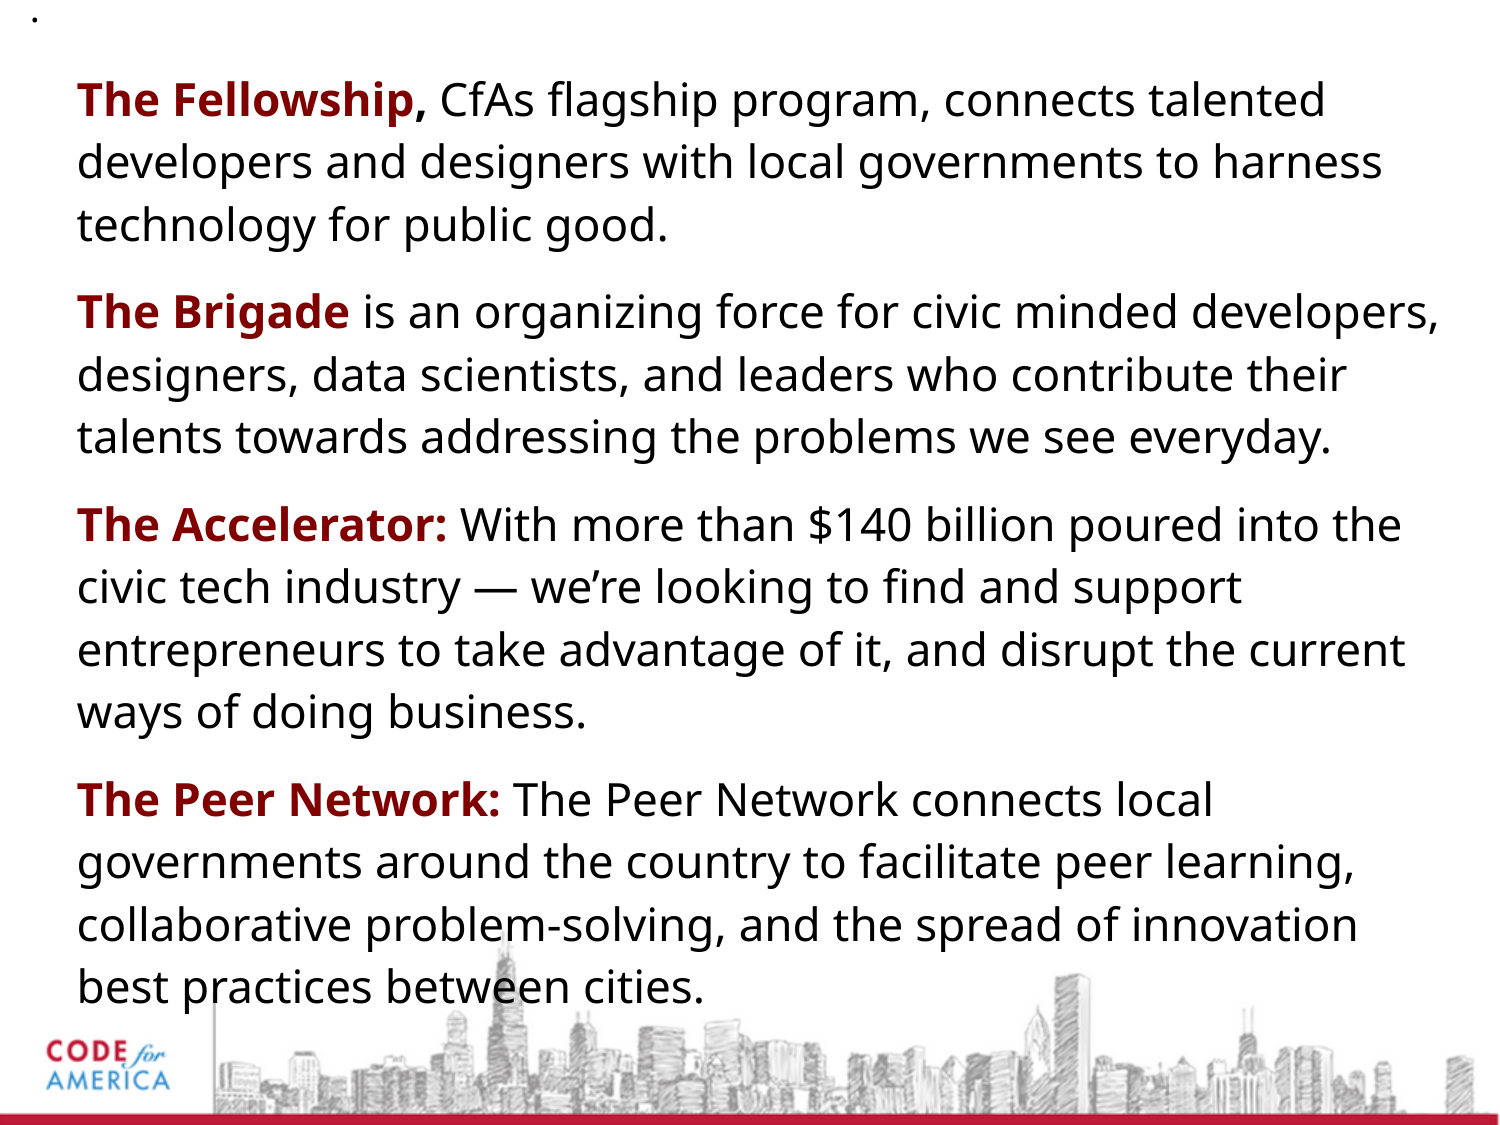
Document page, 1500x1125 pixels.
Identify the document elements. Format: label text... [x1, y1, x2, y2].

text_box The Fellowship, CfAs flagship program, connects talented developers and designers with local governments to harness technology for public good. The Brigade is an organizing force for civic minded developers, designers, data scientists, and leaders who contribute their talents towards addressing the problems we see everyday. The Accelerator: With more than $140 billion poured into the civic tech industry — we’re looking to find and support entrepreneurs to take advantage of it, and disrupt the current ways of doing business. The Peer Network: The Peer Network connects local governments around the country to facilitate peer learning, collaborative problem-solving, and the spread of innovation best practices between cities. [61, 60, 1471, 946]
text_box [0, 923, 1500, 1125]
text_box . [14, 0, 1441, 960]
